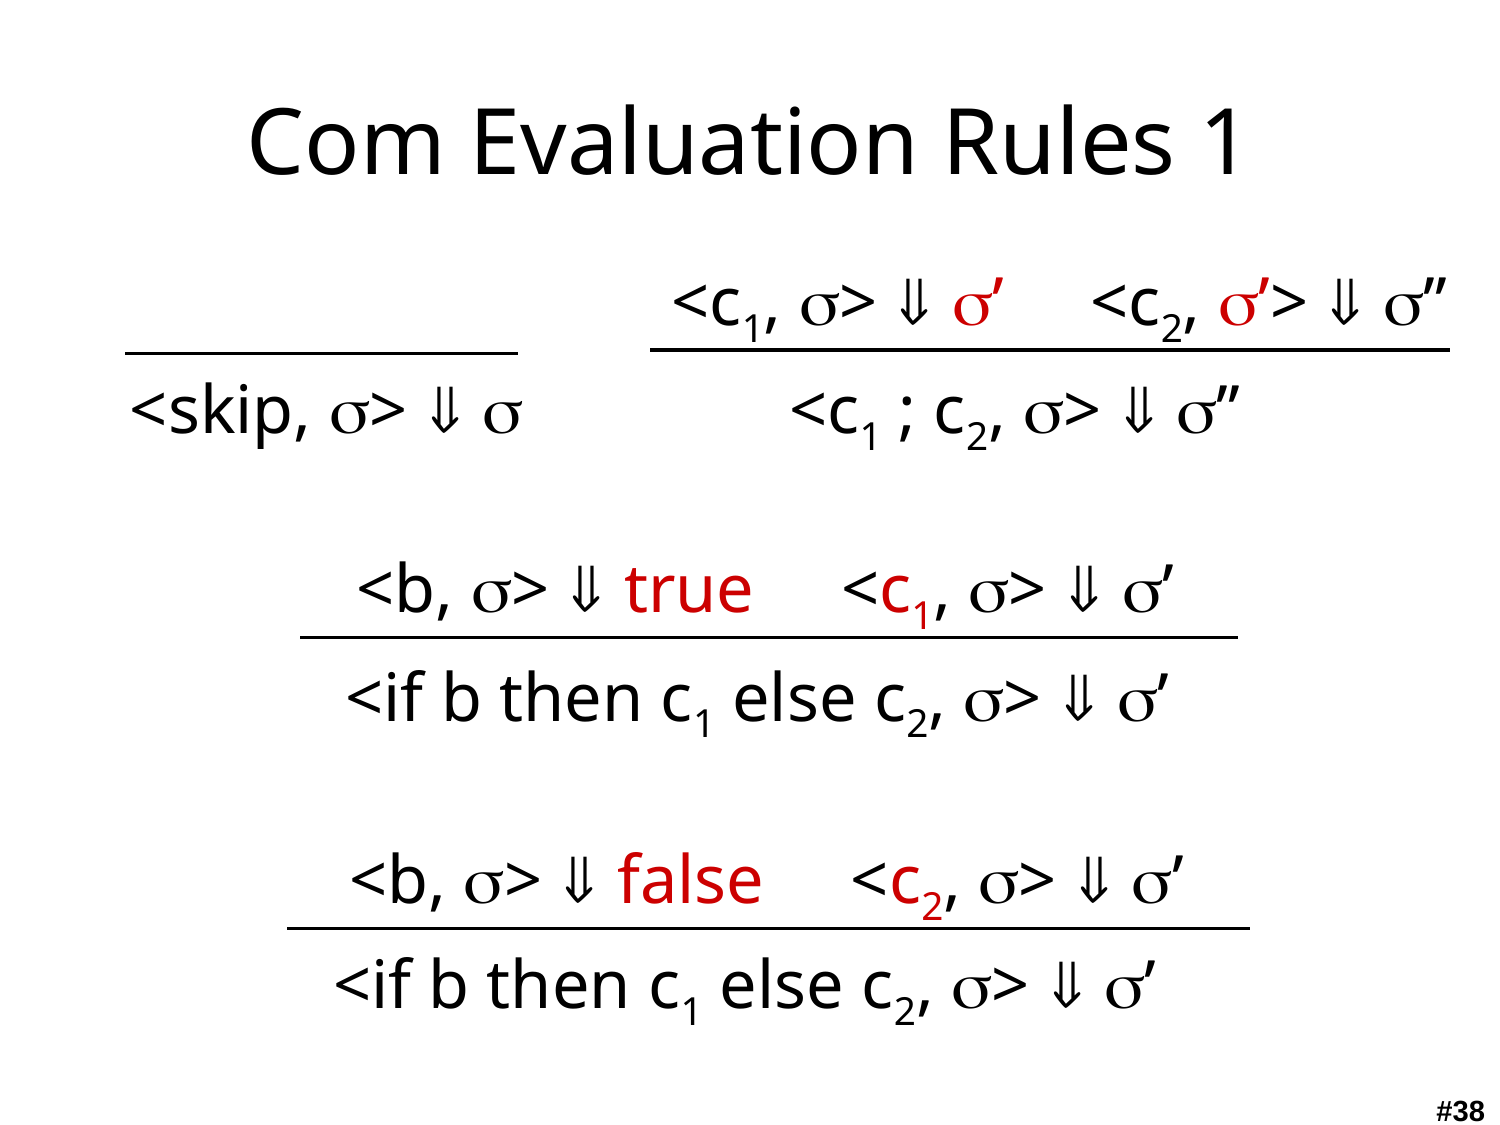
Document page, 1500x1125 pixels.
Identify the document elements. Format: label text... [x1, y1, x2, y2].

text_box <b, >  true <c1, >  ’ [341, 534, 1190, 649]
text_box <if b then c1 else c2, >  ’ [330, 642, 1184, 758]
text_box <c1 ; c2, >  ’’ [774, 362, 1256, 470]
text_box <c1, >  ’ <c2, ’>  ’’ [656, 246, 1462, 362]
text_box <b, >  false <c2, >  ’ [334, 824, 1199, 940]
text_box <if b then c1 else c2, >  ’ [318, 930, 1172, 1045]
text_box <skip, >   [115, 354, 538, 462]
title Com Evaluation Rules 1 [75, 45, 1426, 233]
